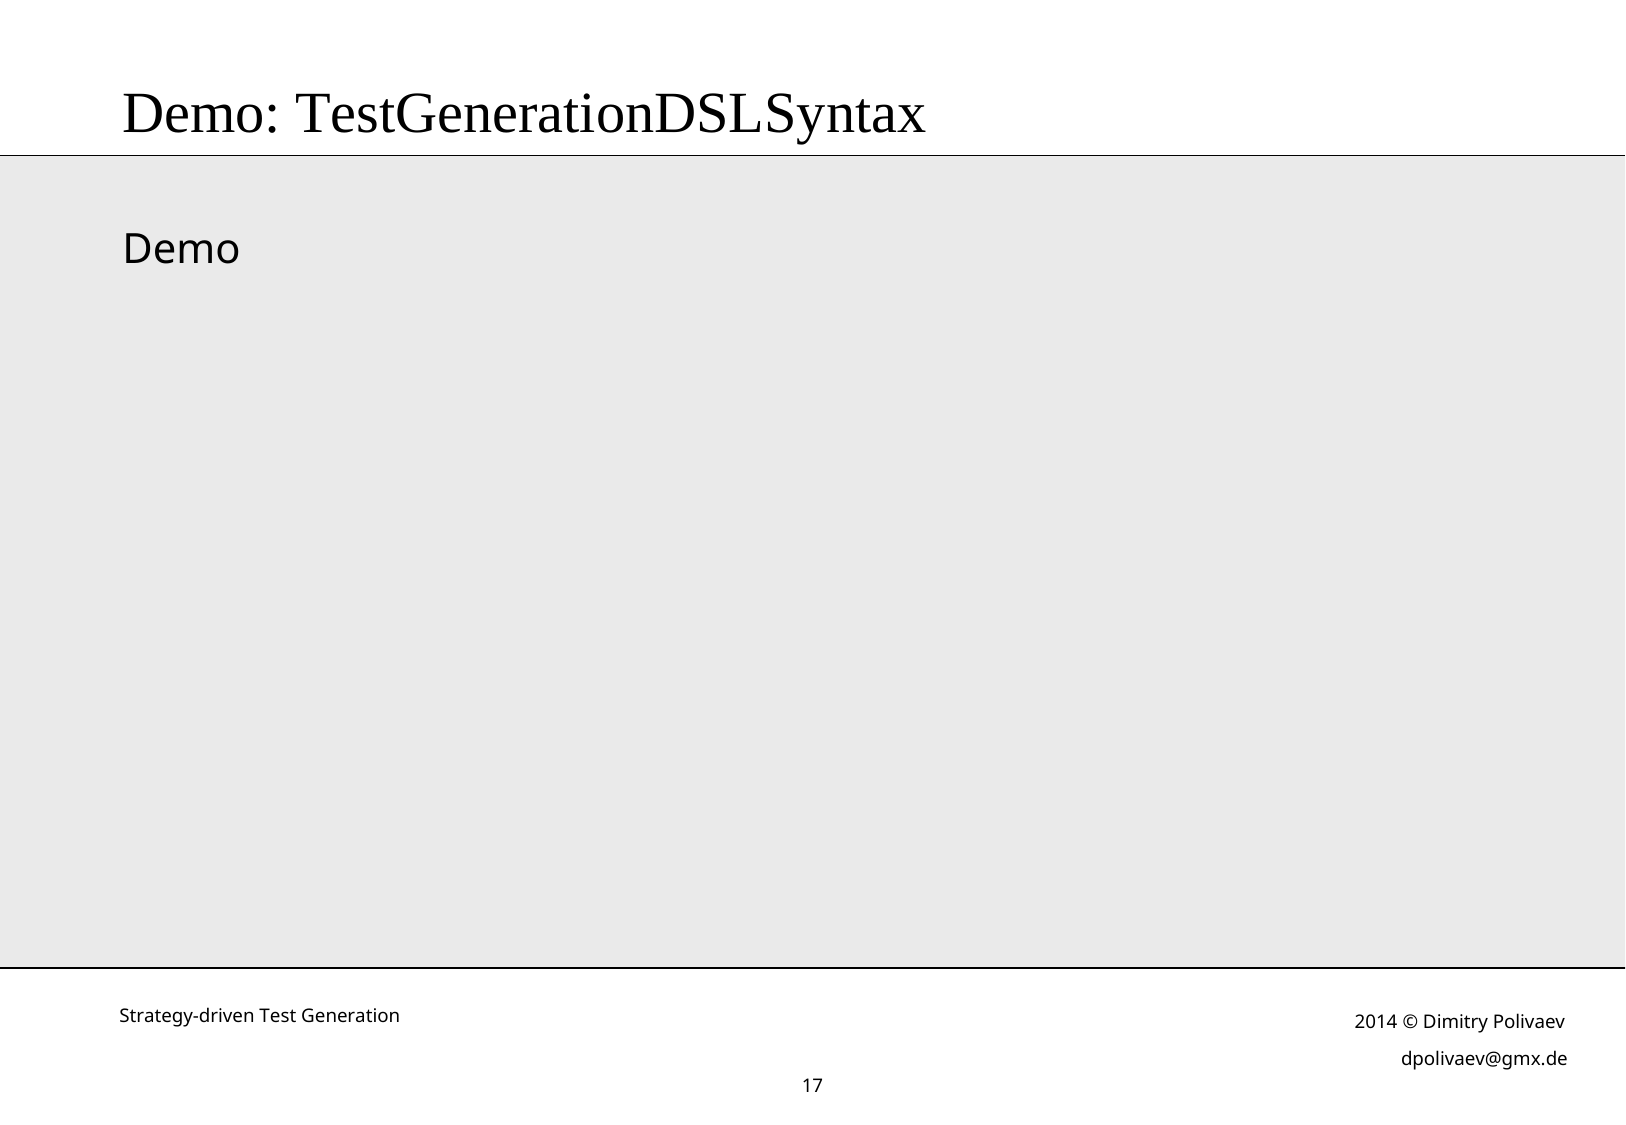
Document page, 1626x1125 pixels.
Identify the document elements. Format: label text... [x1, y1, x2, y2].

list Demo [122, 222, 1501, 875]
title Demo: TestGenerationDSLSyntax [122, 70, 1501, 145]
